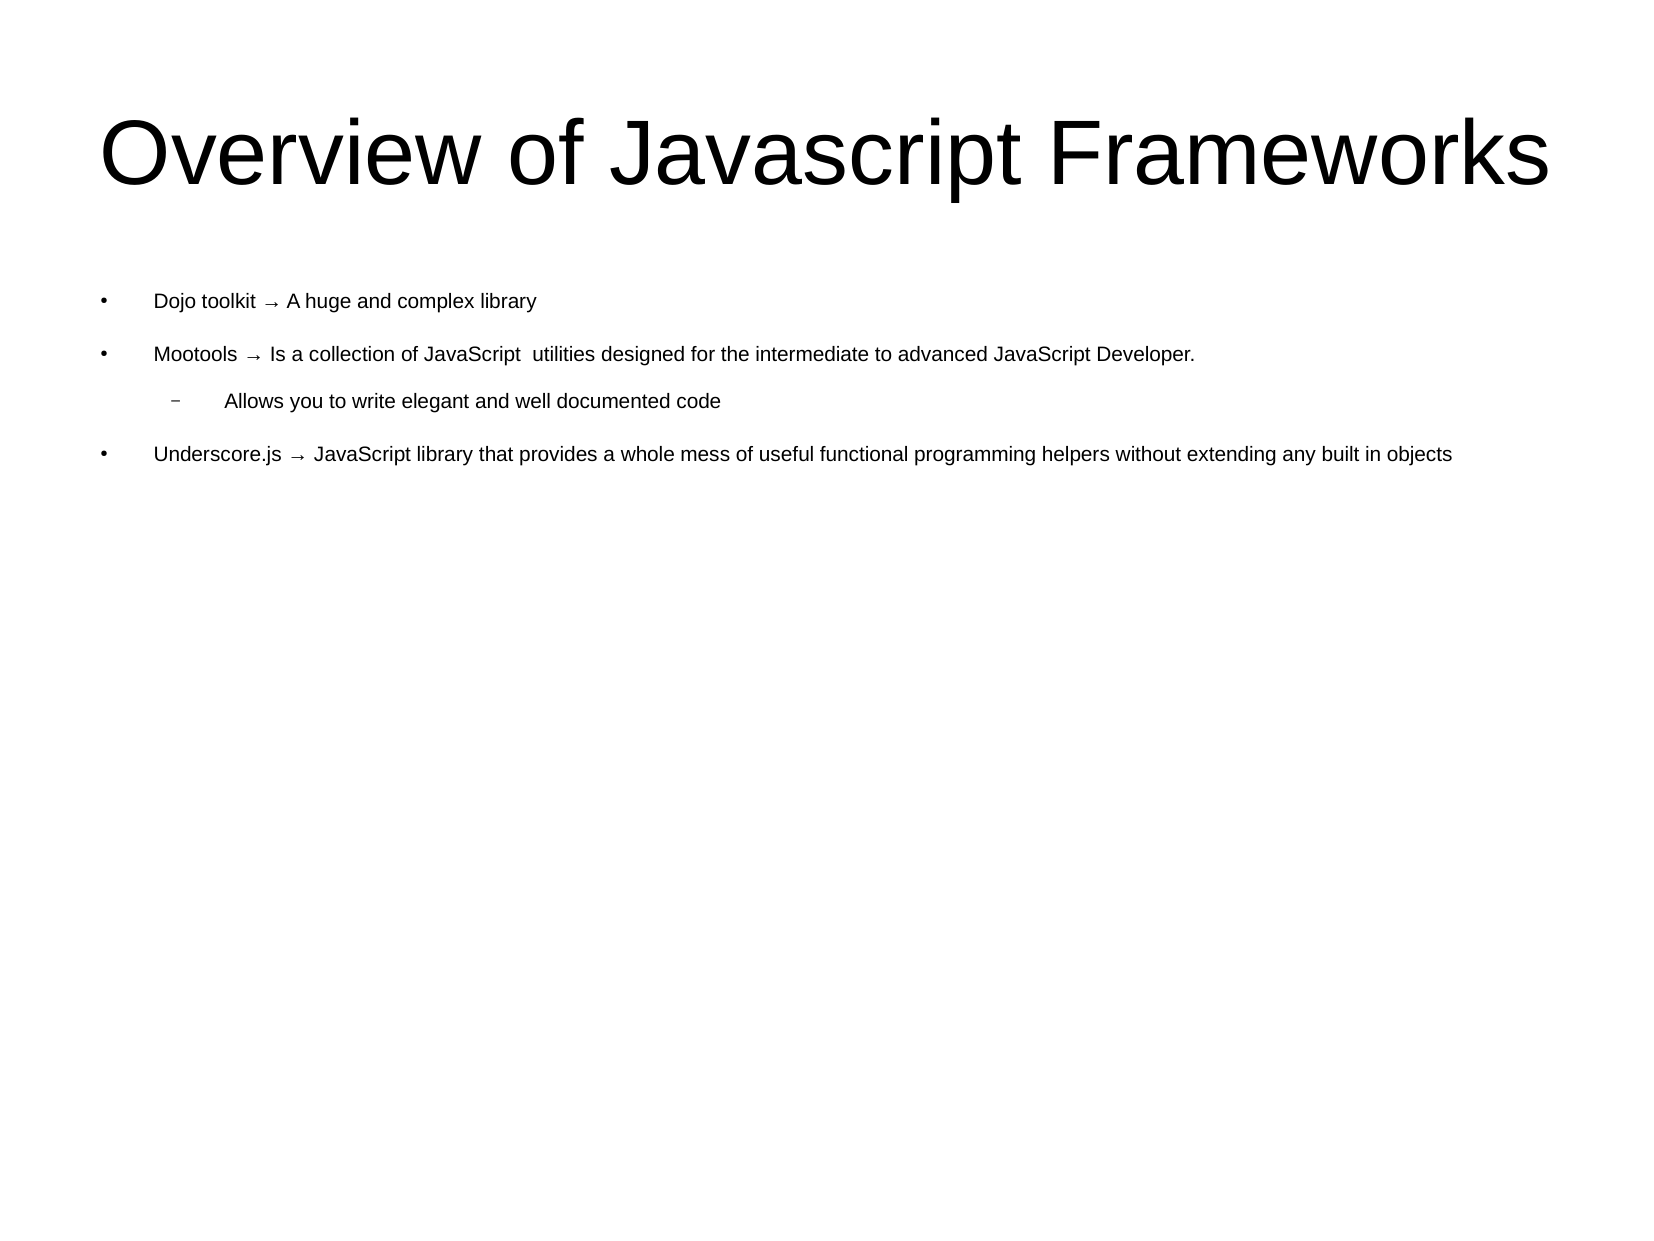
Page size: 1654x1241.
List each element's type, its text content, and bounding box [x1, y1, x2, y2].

title Overview of Javascript Frameworks [82, 49, 1571, 257]
list Dojo toolkit → A huge and complex library Mootools → Is a collection of JavaScript utilities designed for the intermediate to advanced JavaScript Developer. Allows you to write elegant and well documented code Underscore.js → JavaScript library that provides a whole mess of useful functional programming helpers without extending any built in objects [82, 290, 1576, 1216]
